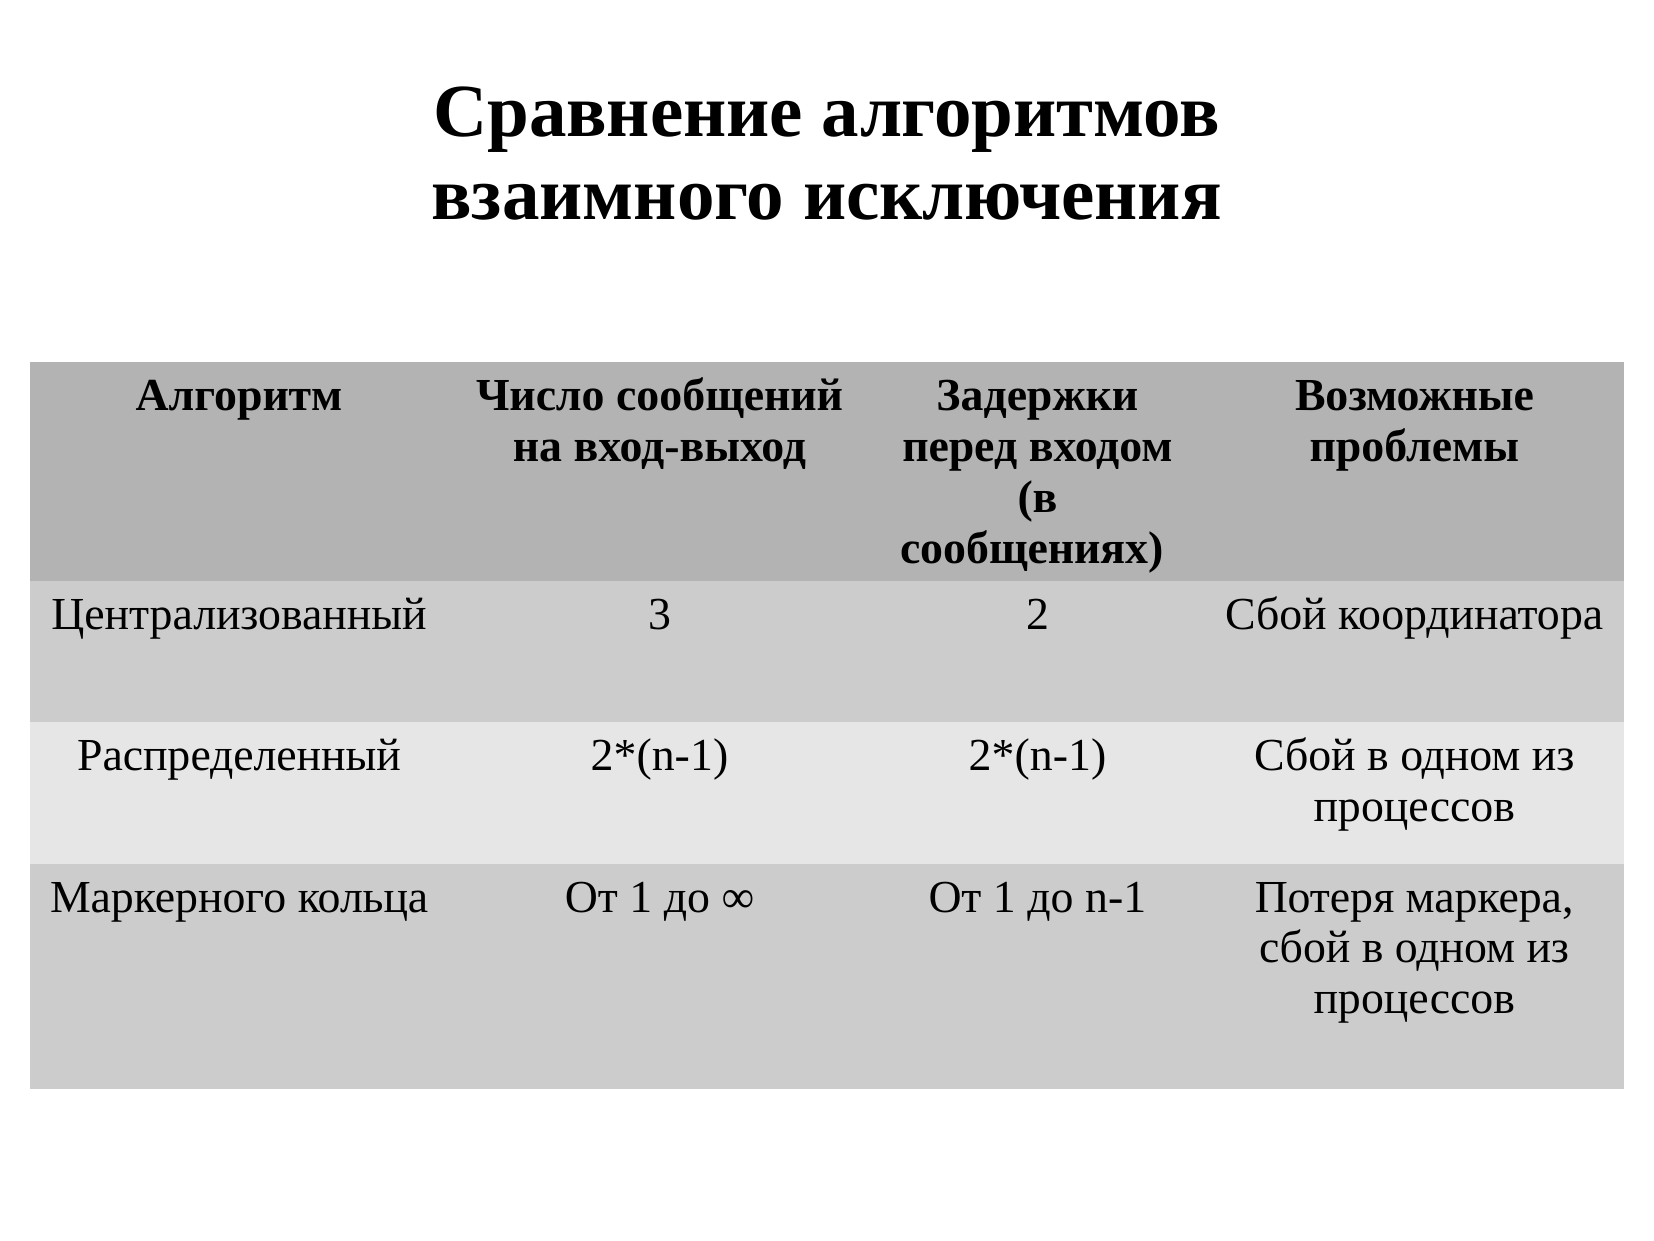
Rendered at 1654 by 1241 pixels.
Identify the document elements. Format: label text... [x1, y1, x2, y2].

table_cell 2 [870, 581, 1205, 722]
table_cell Централизованный [30, 581, 449, 722]
table_header Возможные проблемы [1205, 362, 1624, 581]
table_header Алгоритм [30, 362, 449, 581]
table_cell Сбой в одном из процессов [1205, 722, 1624, 864]
table_header Число сообщений на вход-выход [449, 362, 870, 581]
table_cell 3 [449, 581, 870, 722]
table_header Задержки перед входом (в сообщениях) [870, 362, 1205, 581]
table_cell Сбой координатора [1205, 581, 1624, 722]
table_cell От 1 до n-1 [870, 864, 1205, 1089]
table_cell Потеря маркера, сбой в одном из процессов [1205, 864, 1624, 1089]
table_cell От 1 до ∞ [449, 864, 870, 1089]
table_cell Маркерного кольца [30, 864, 449, 1089]
table_cell 2*(n-1) [870, 722, 1205, 864]
table_cell Распределенный [30, 722, 449, 864]
table_cell 2*(n-1) [449, 722, 870, 864]
title Сравнение алгоритмов взаимного исключения [82, 49, 1571, 257]
